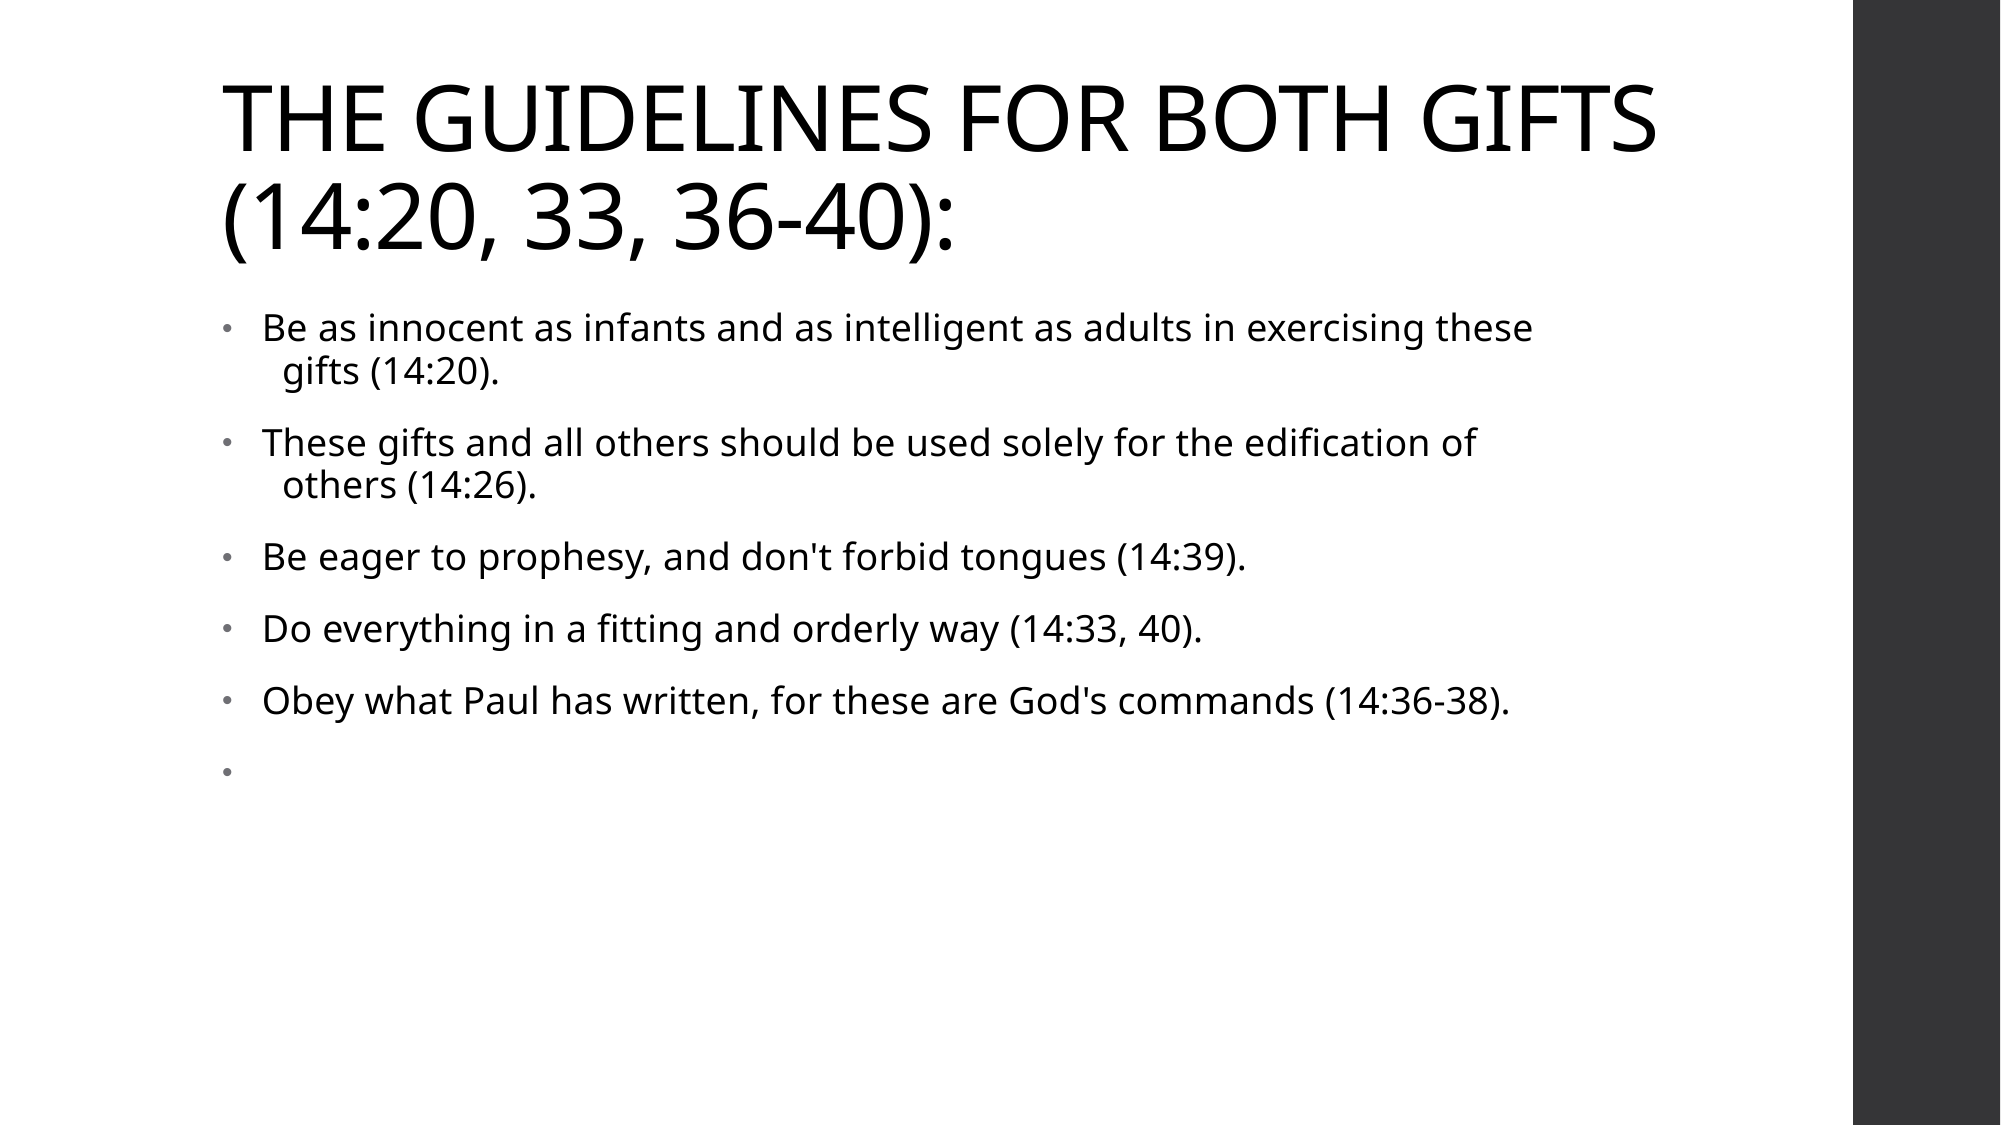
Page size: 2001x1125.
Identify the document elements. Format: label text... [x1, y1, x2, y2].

list Be as innocent as infants and as intelligent as adults in exercising these gifts (14:20). These gifts and all others should be used solely for the edification of others (14:26). Be eager to prophesy, and don't forbid tongues (14:39). Do everything in a fitting and orderly way (14:33, 40). Obey what Paul has written, for these are God's commands (14:36-38). [206, 299, 1617, 1014]
title THE GUIDELINES FOR BOTH GIFTS (14:20, 33, 36-40): [206, 60, 1797, 278]
